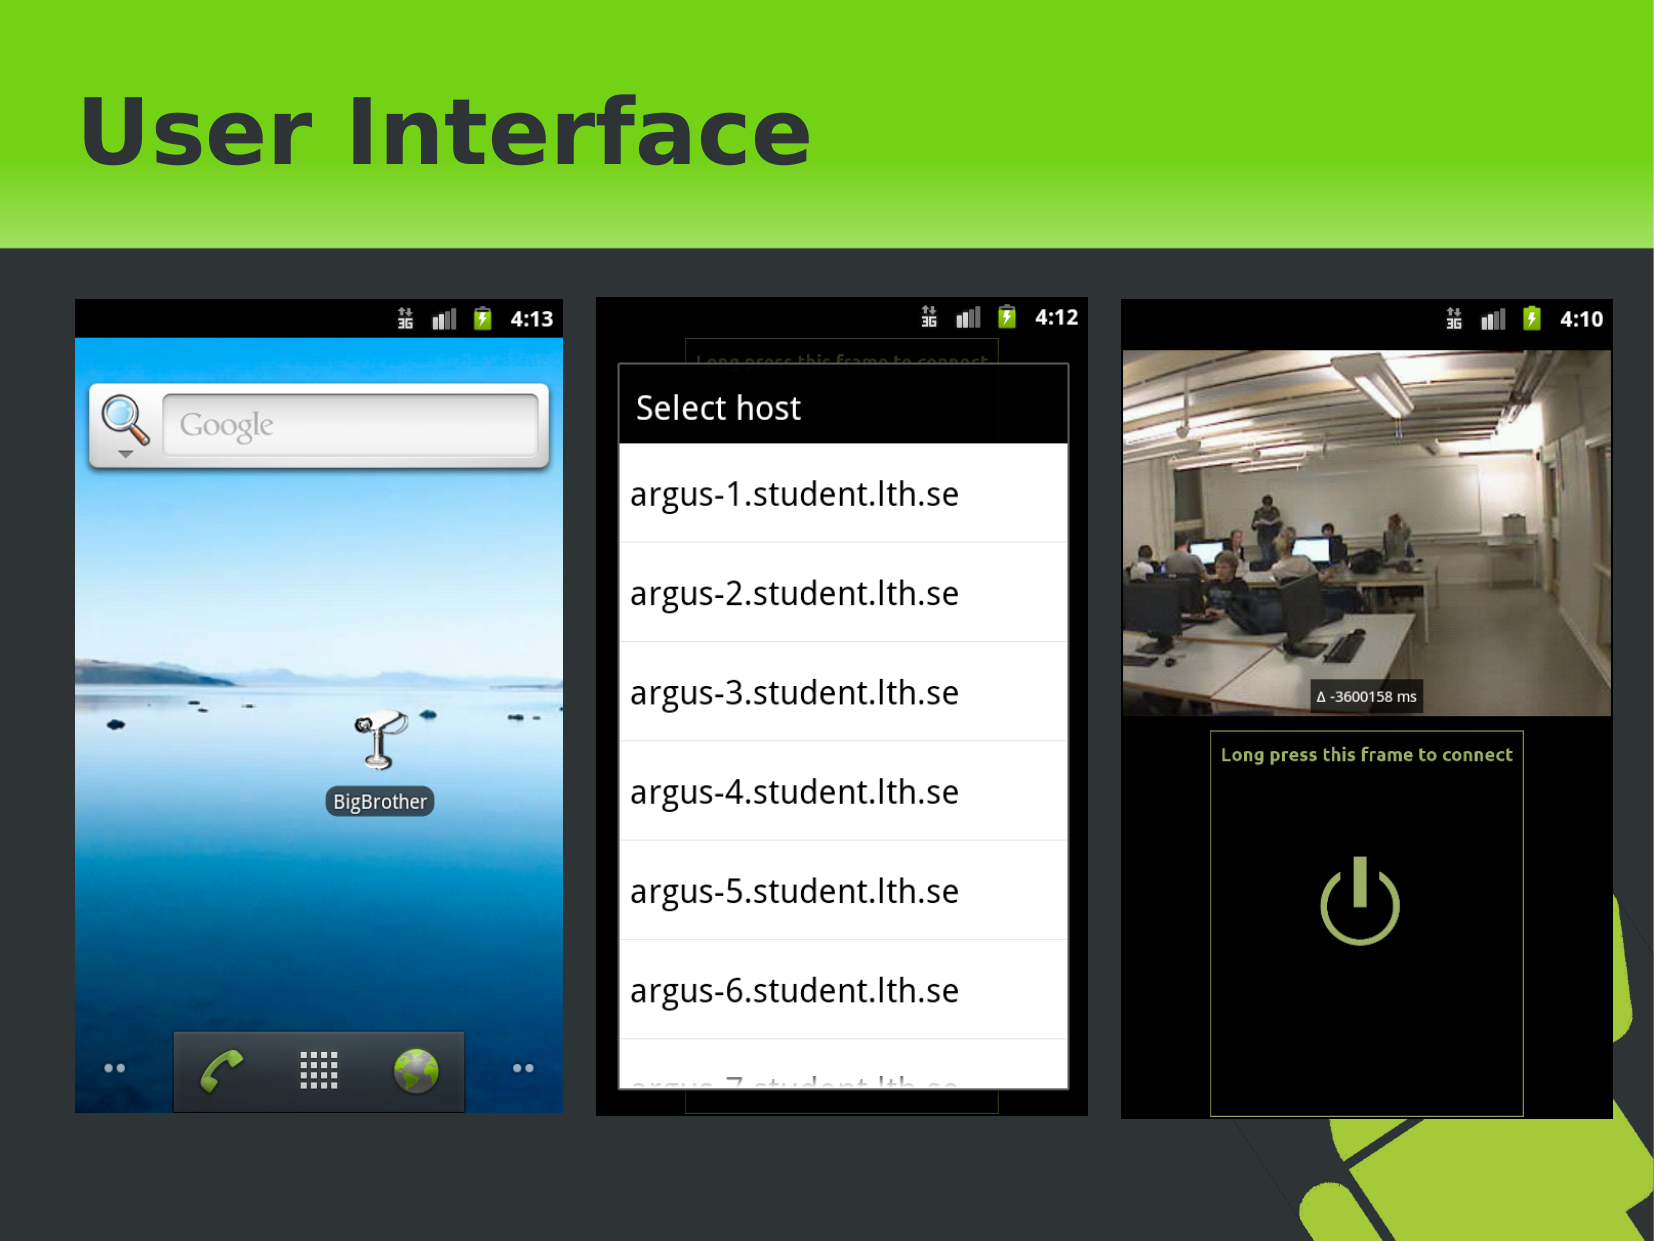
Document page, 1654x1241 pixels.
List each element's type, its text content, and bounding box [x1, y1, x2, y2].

picture [0, 0, 1654, 1241]
title User Interface [76, 29, 1565, 237]
